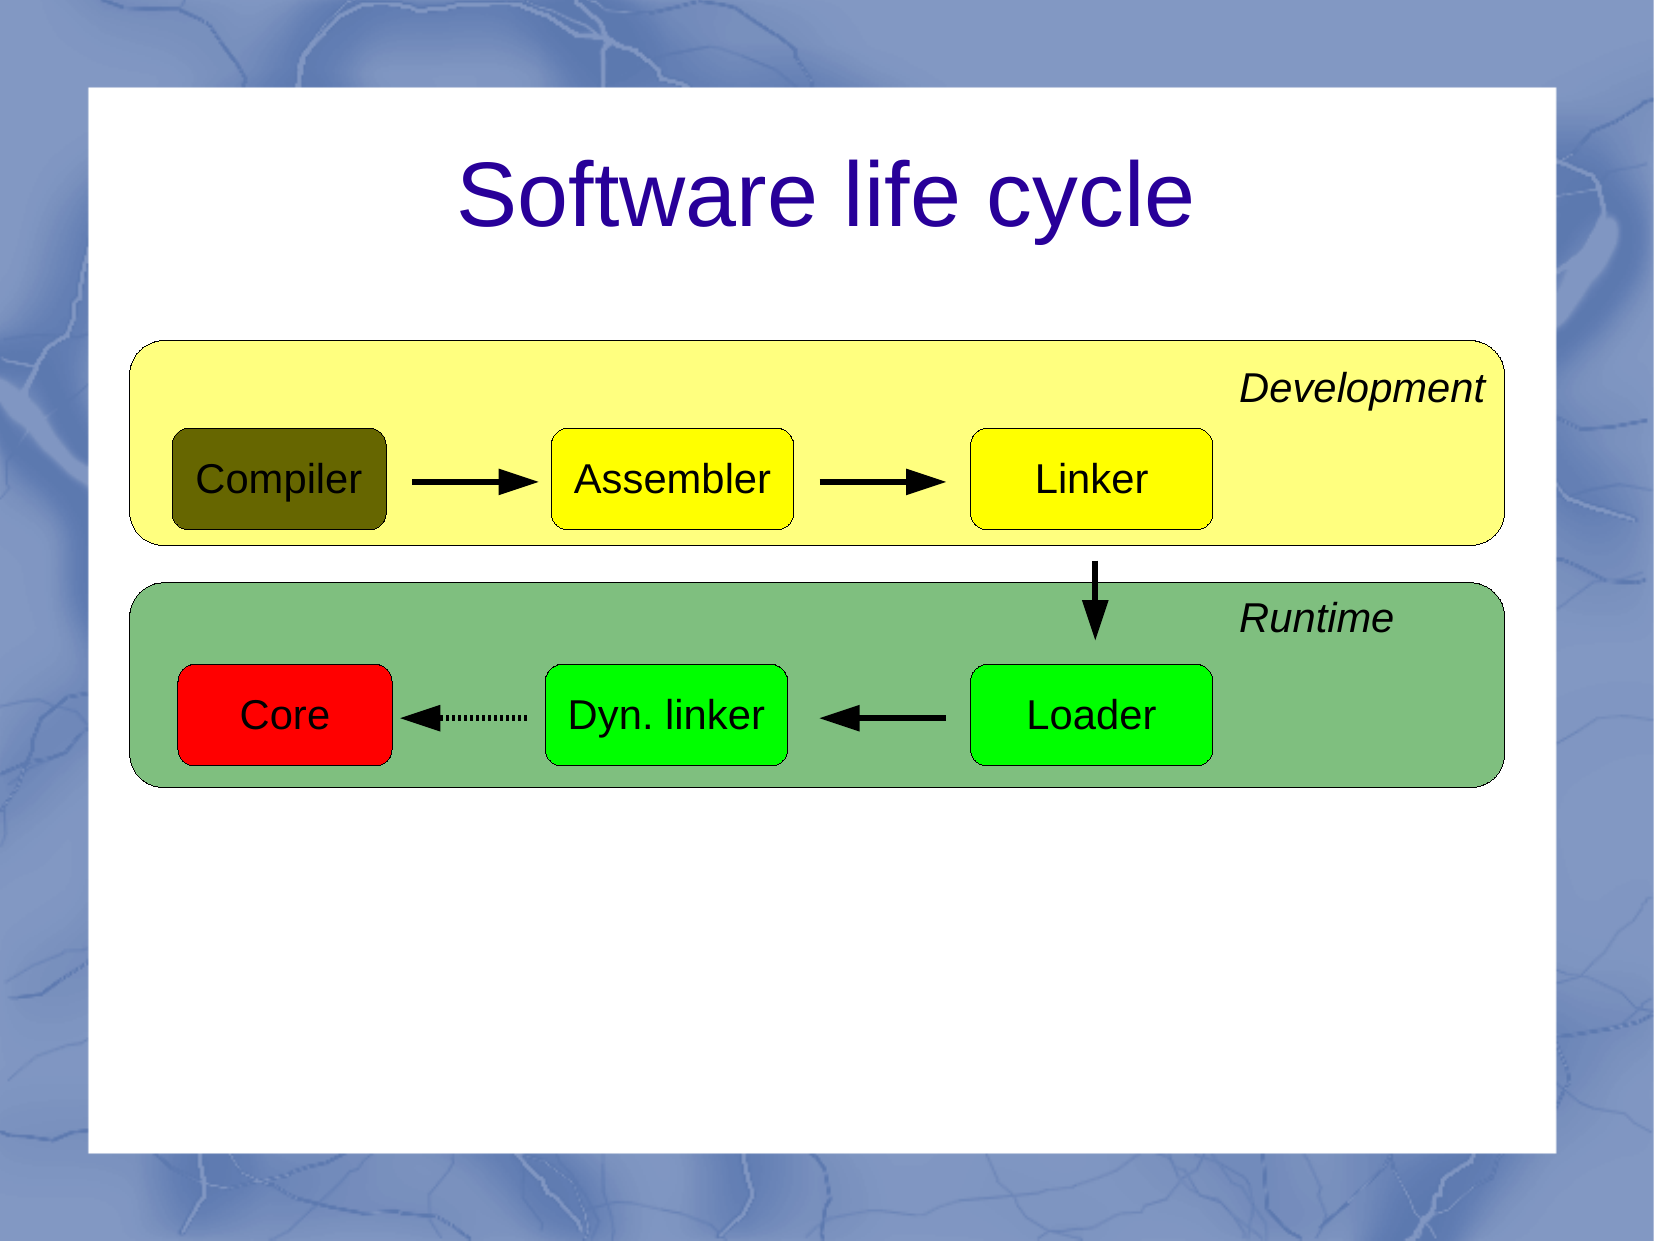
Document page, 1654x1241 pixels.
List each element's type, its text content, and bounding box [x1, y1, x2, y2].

text_box Development [1224, 357, 1517, 419]
text_box Dyn. linker [545, 664, 788, 766]
text_box Runtime [1224, 587, 1517, 650]
text_box Core [177, 664, 393, 766]
picture [0, 0, 1654, 1241]
title Software life cycle [118, 98, 1536, 291]
text_box Linker [970, 428, 1213, 530]
text_box Assembler [551, 428, 794, 530]
text_box [129, 582, 1505, 788]
text_box [129, 340, 1505, 546]
text_box Loader [970, 664, 1213, 766]
text_box Compiler [172, 428, 387, 530]
